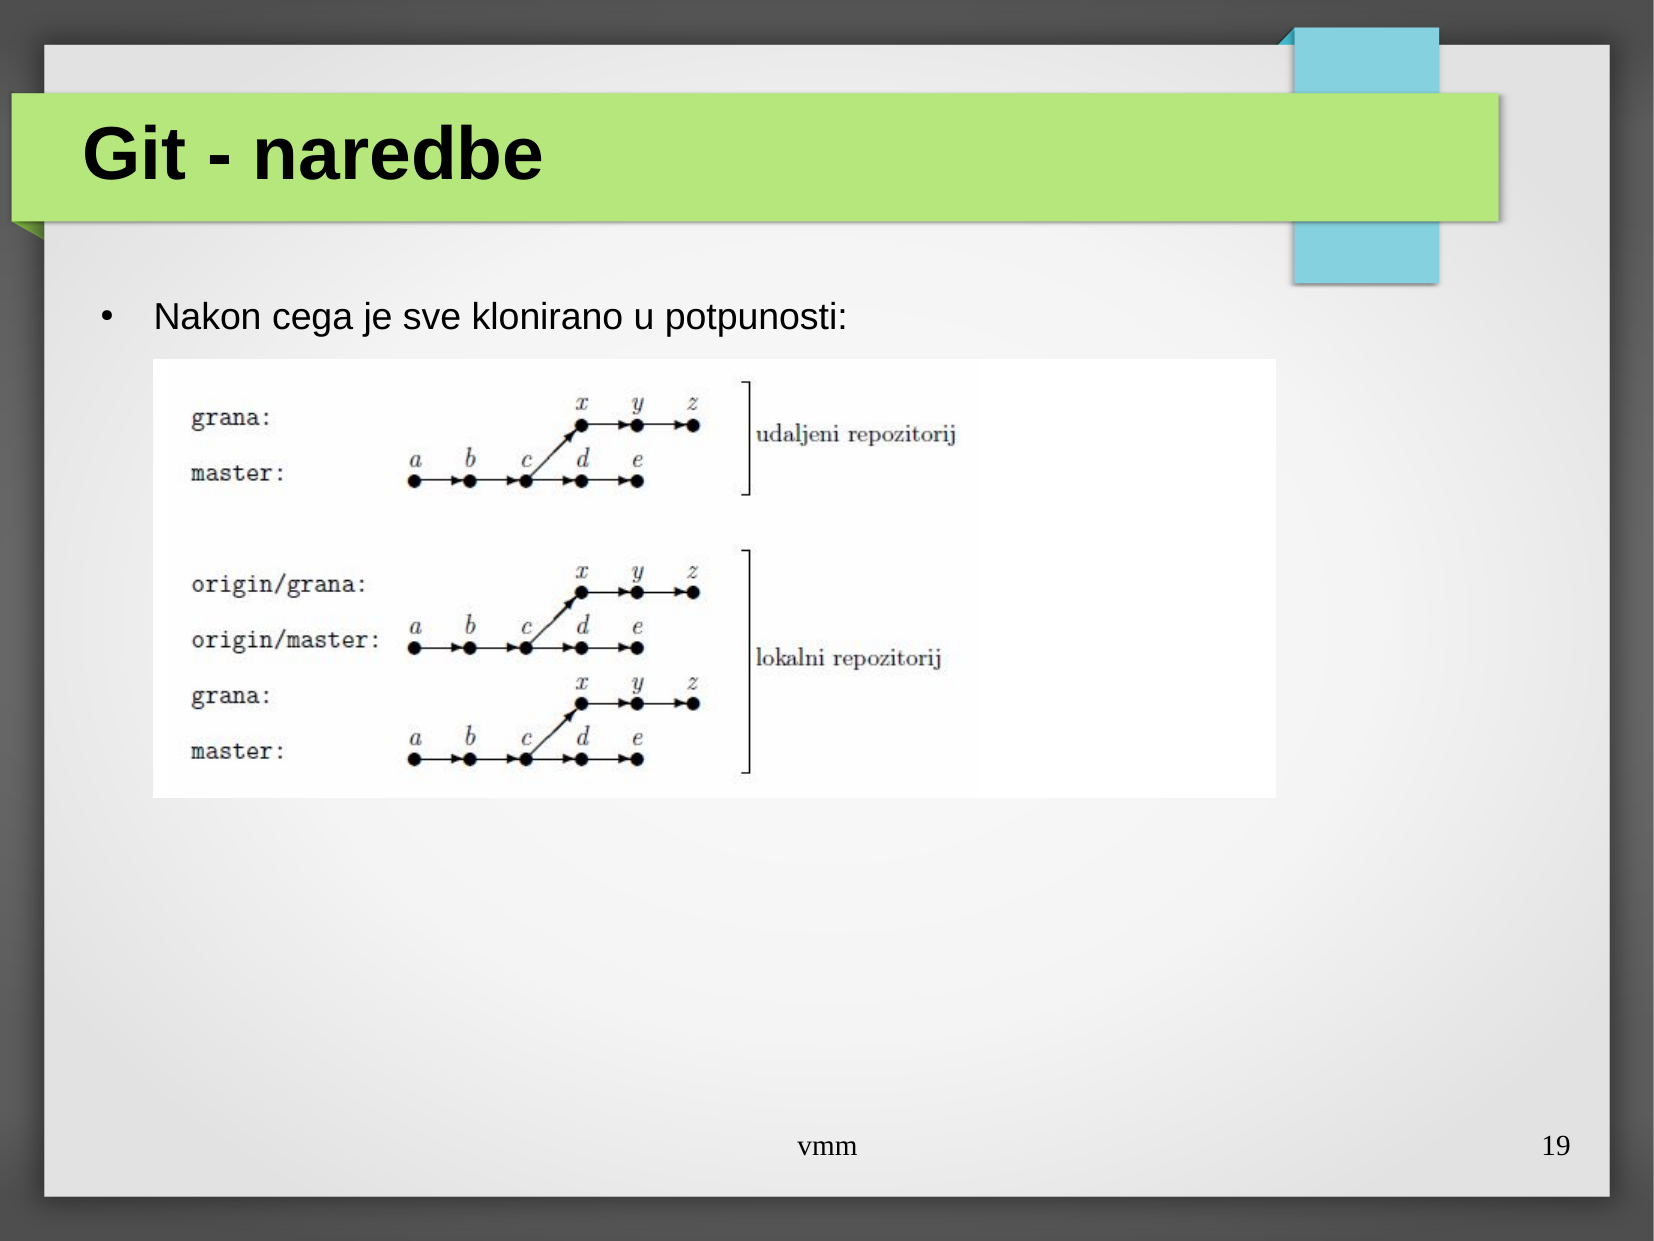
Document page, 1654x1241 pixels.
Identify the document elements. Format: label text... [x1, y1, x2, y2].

picture [0, 0, 1654, 1241]
title Git - naredbe [82, 94, 1264, 213]
list Nakon cega je sve klonirano u potpunosti: [82, 295, 1571, 1015]
